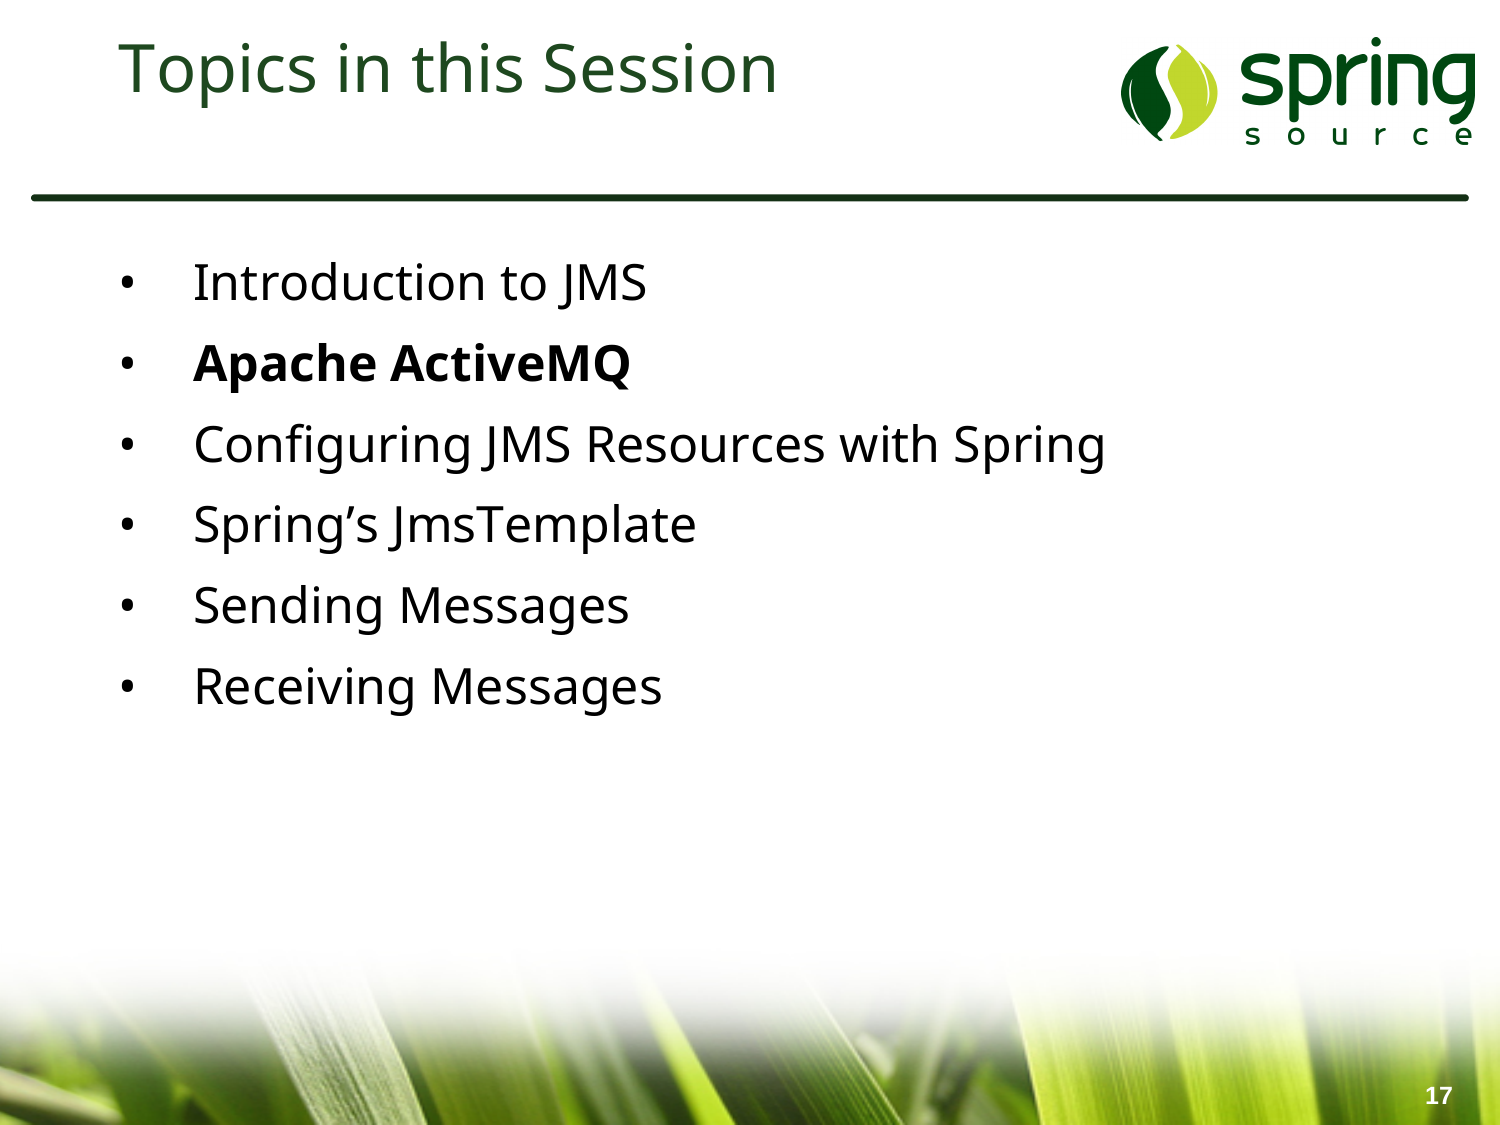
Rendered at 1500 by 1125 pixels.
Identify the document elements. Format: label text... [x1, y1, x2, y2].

list Introduction to JMS Apache ActiveMQ Configuring JMS Resources with Spring Spring’s JmsTemplate Sending Messages Receiving Messages [103, 239, 1394, 903]
picture [1136, 37, 1475, 145]
picture [0, 944, 1500, 1125]
title Topics in this Session [103, 13, 1136, 177]
